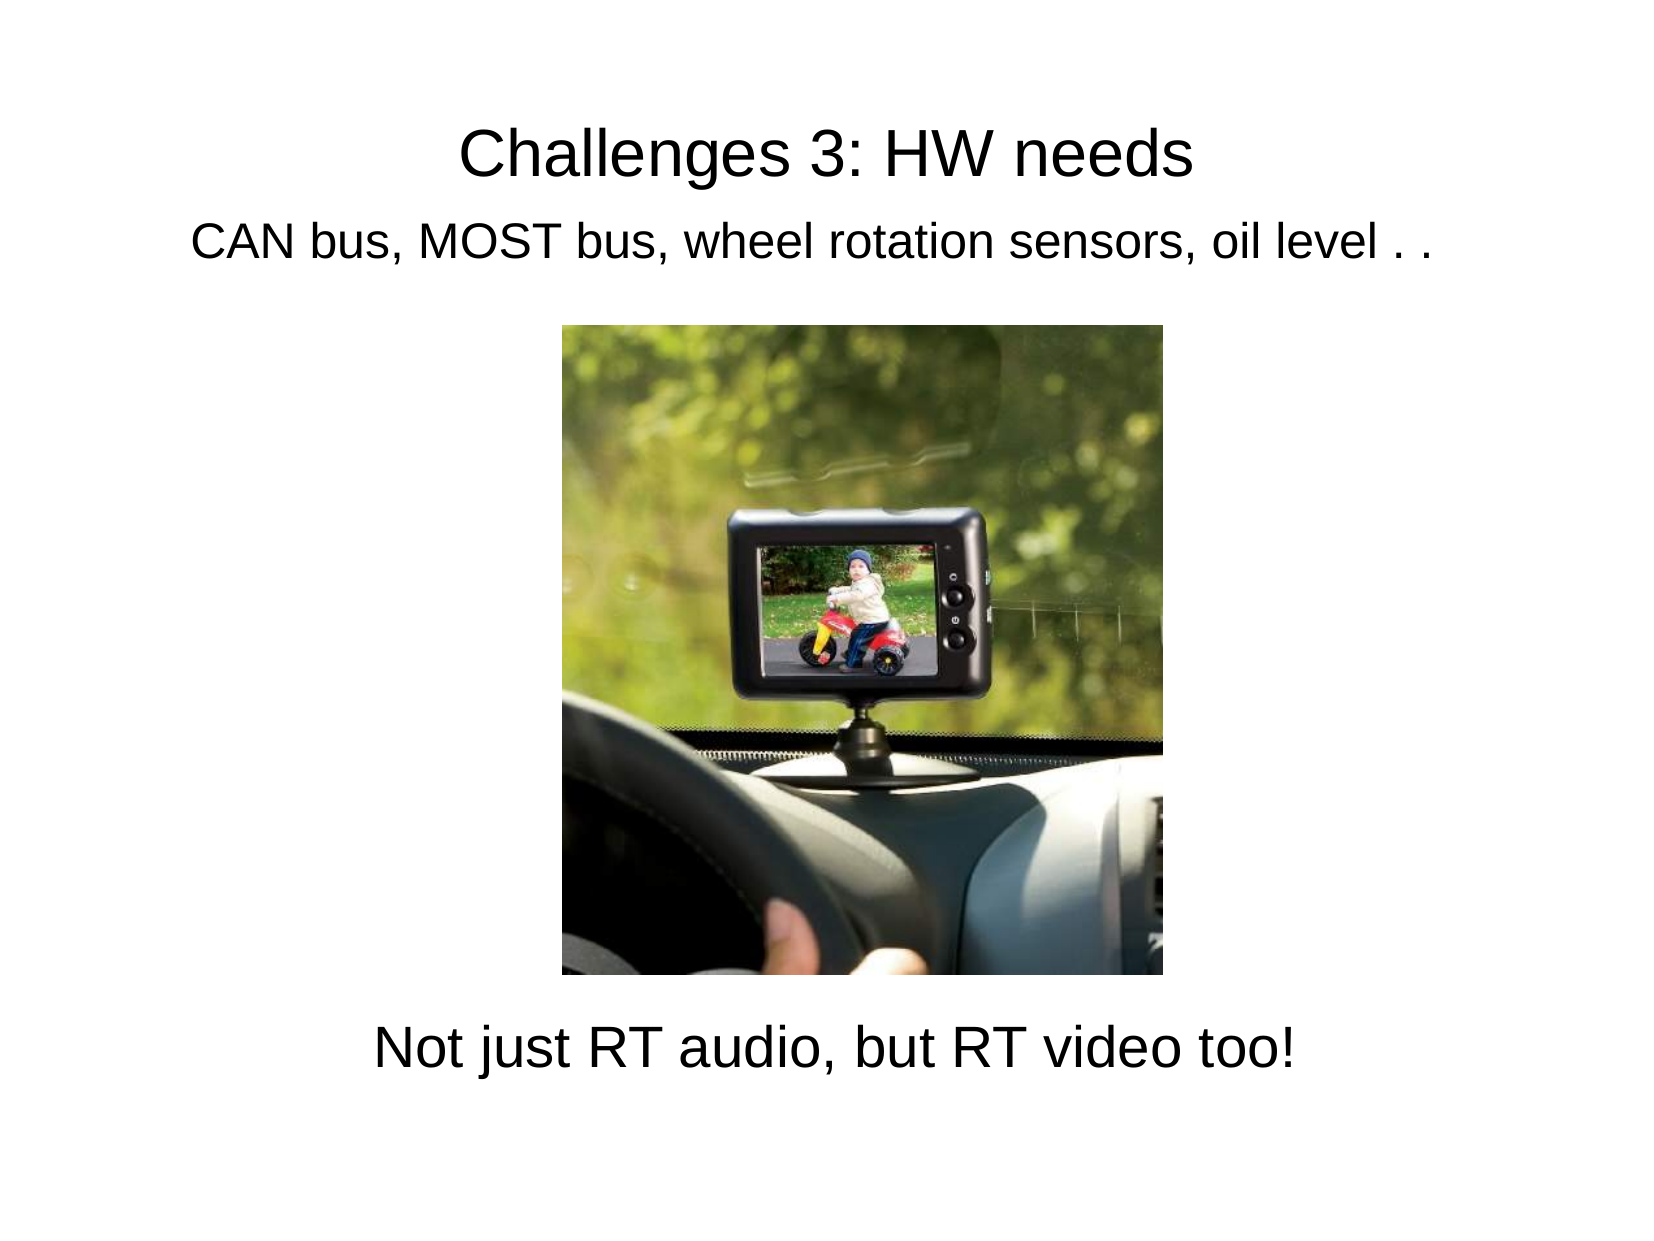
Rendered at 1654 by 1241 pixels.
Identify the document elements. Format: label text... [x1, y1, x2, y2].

picture [562, 325, 1163, 976]
text_box Not just RT audio, but RT video too! [337, 1007, 1316, 1088]
text_box CAN bus, MOST bus, wheel rotation sensors, oil level . . [175, 205, 1478, 277]
title Challenges 3: HW needs [82, 49, 1571, 257]
